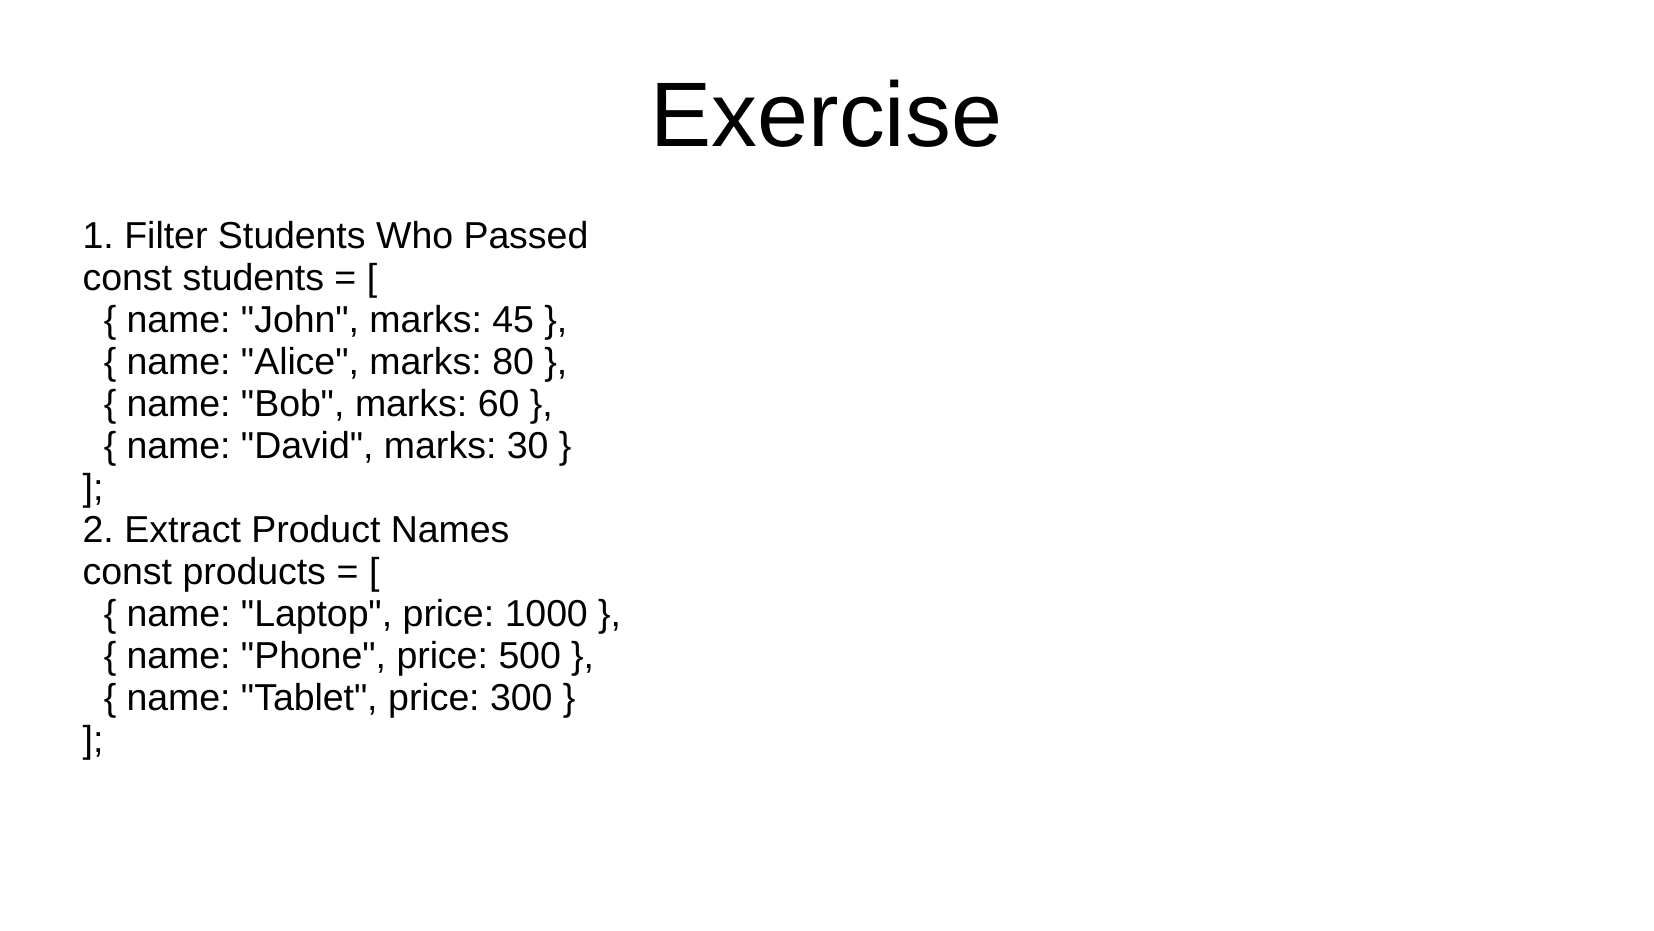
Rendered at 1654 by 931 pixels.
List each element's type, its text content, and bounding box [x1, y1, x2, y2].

subtitle 1. Filter Students Who Passed const students = [ { name: "John", marks: 45 }, { name: "Alice", marks: 80 }, { name: "Bob", marks: 60 }, { name: "David", marks: 30 } ]; 2. Extract Product Names const products = [ { name: "Laptop", price: 1000 }, { name: "Phone", price: 500 }, { name: "Tablet", price: 300 } ]; [82, 214, 1571, 761]
title Exercise [82, 37, 1571, 193]
